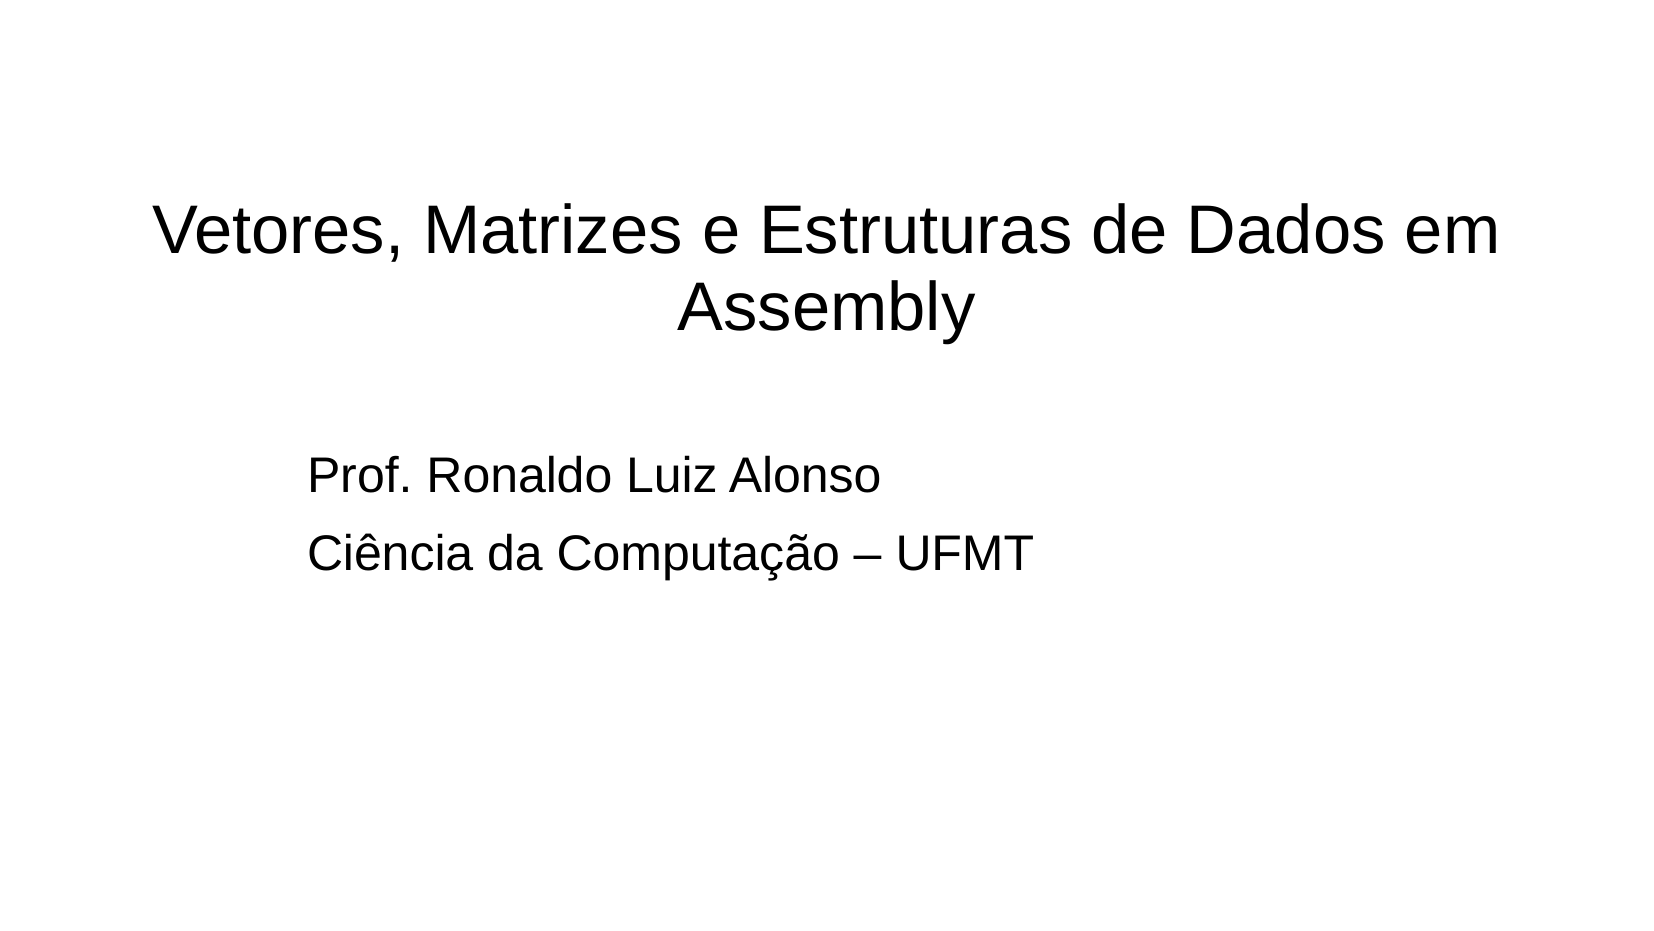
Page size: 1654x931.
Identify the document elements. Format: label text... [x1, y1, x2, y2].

list Prof. Ronaldo Luiz Alonso Ciência da Computação – UFMT [236, 447, 1323, 697]
title Vetores, Matrizes e Estruturas de Dados em Assembly [82, 190, 1571, 346]
